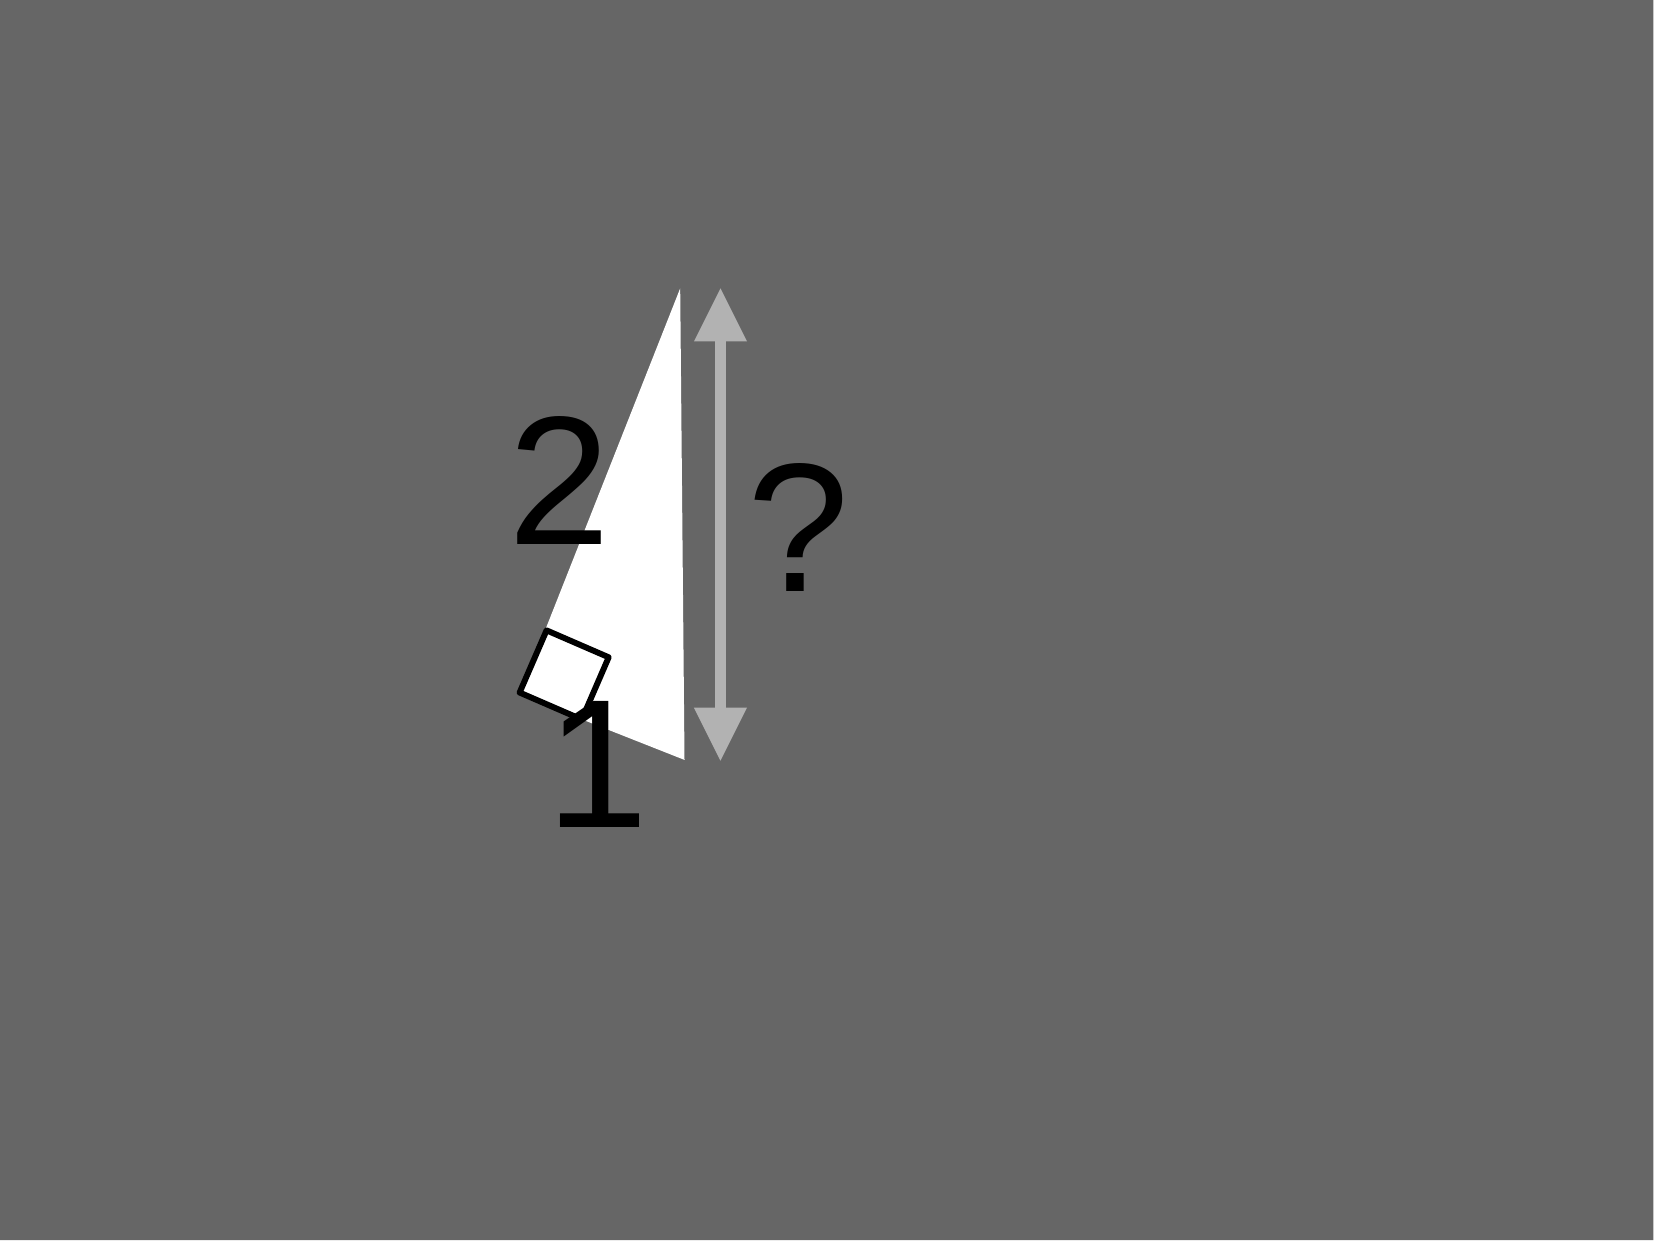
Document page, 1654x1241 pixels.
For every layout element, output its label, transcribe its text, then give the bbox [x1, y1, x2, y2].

text_box 1 [531, 654, 676, 875]
text_box [0, 0, 1654, 1241]
text_box 2 [493, 370, 638, 591]
text_box ? [732, 418, 863, 638]
